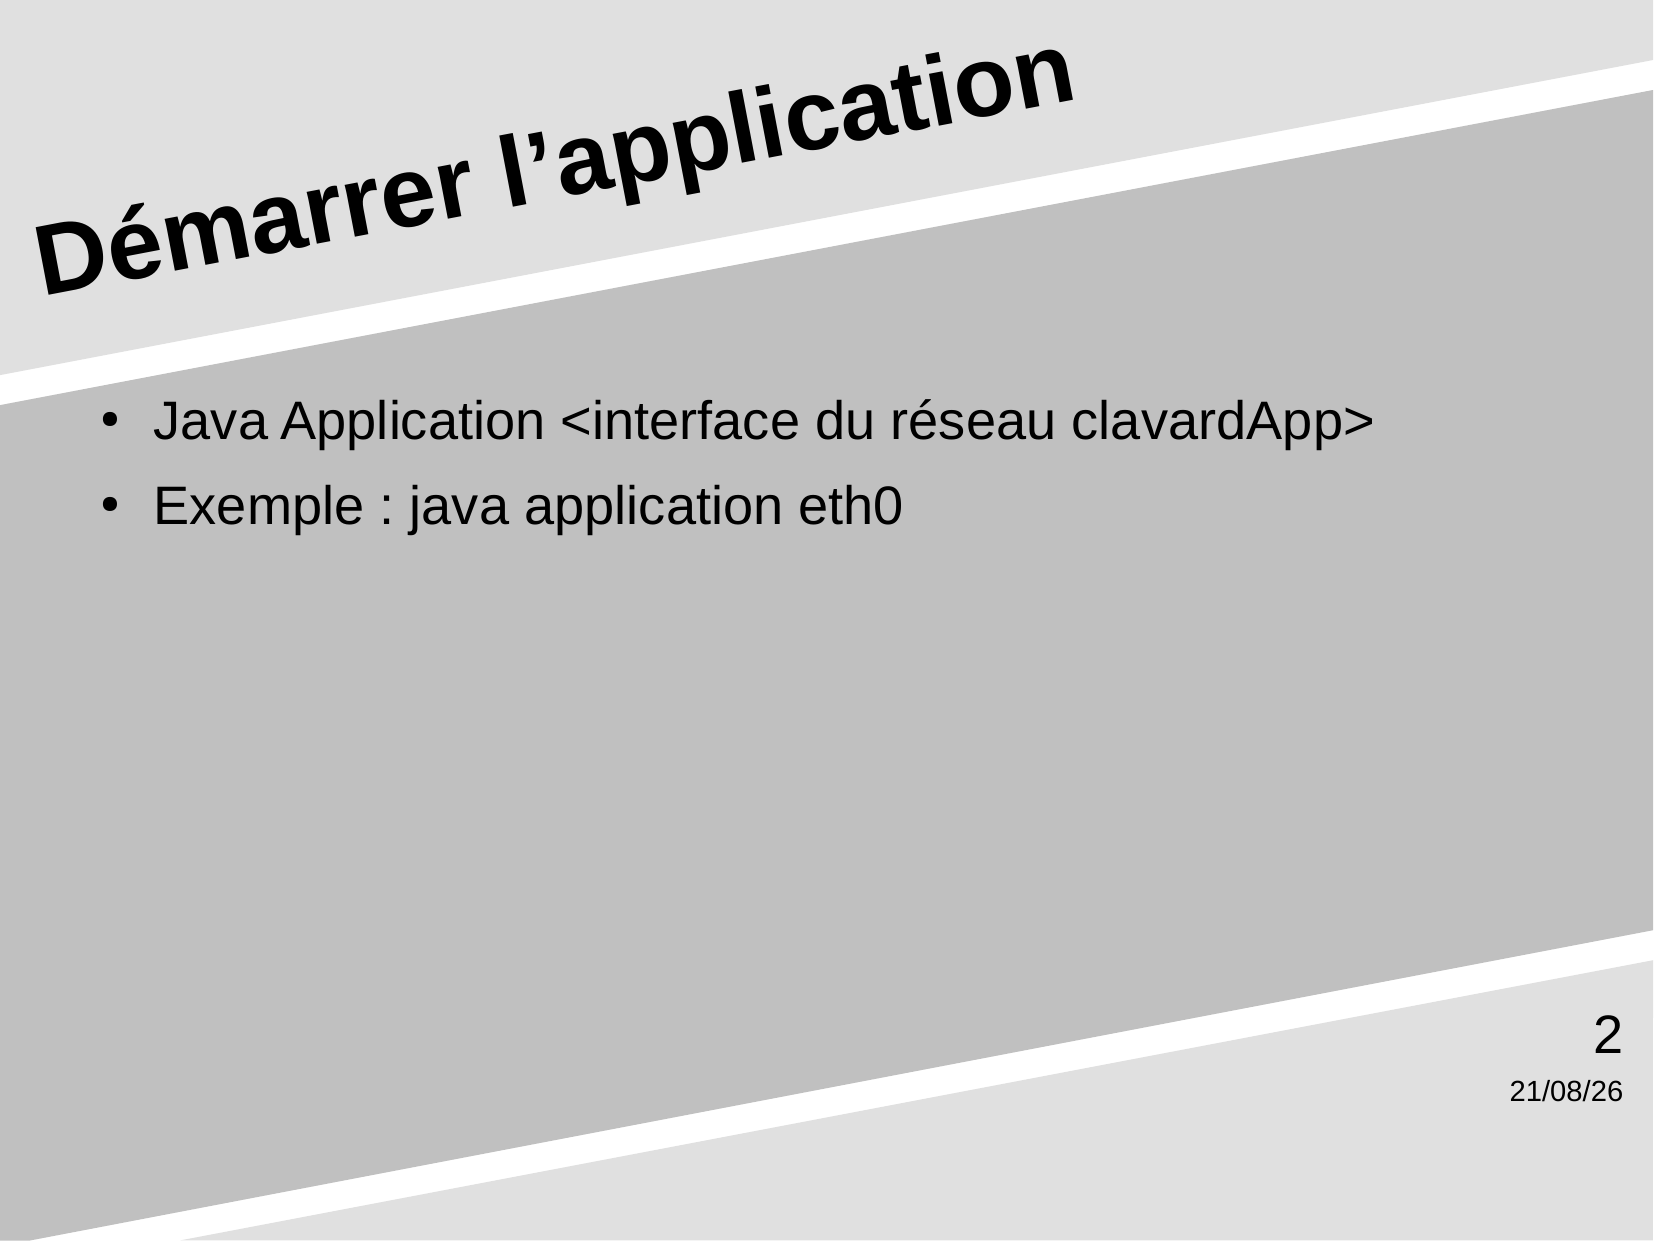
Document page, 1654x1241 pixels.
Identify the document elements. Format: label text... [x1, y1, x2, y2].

title Démarrer l’application [17, 0, 1518, 365]
list Java Application <interface du réseau clavardApp> Exemple : java application eth0 [82, 390, 1538, 1036]
